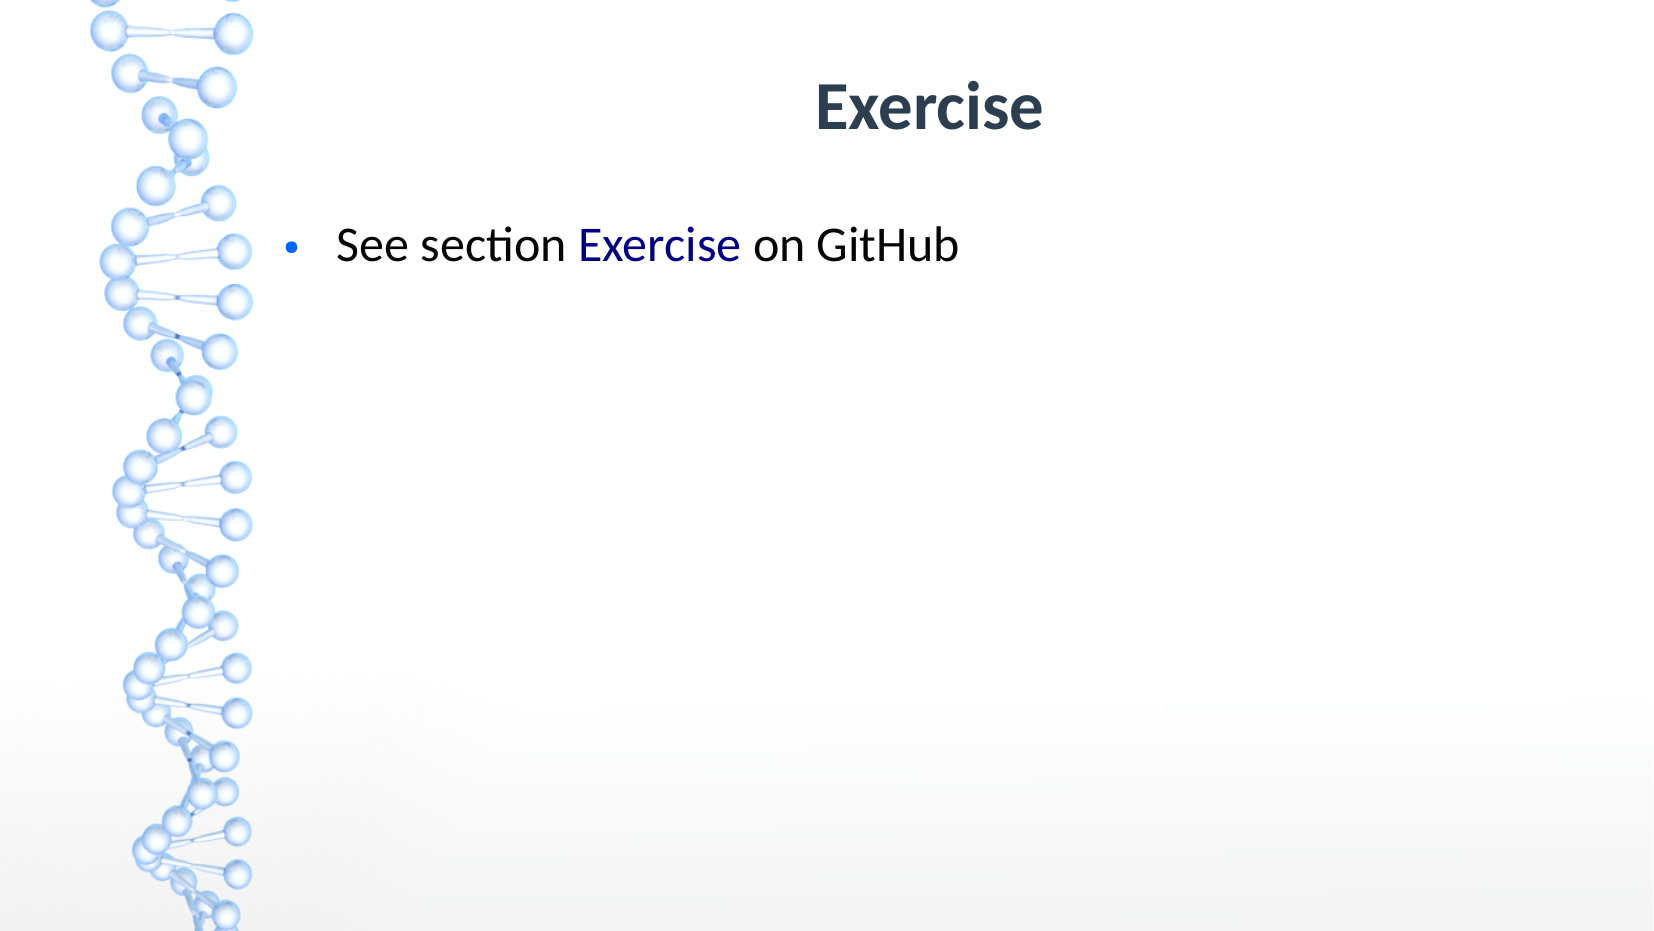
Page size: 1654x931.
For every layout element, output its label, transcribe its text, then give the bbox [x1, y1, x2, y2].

list See section Exercise on GitHub [265, 224, 1595, 764]
picture [0, 0, 1654, 931]
title Exercise [265, 35, 1595, 189]
